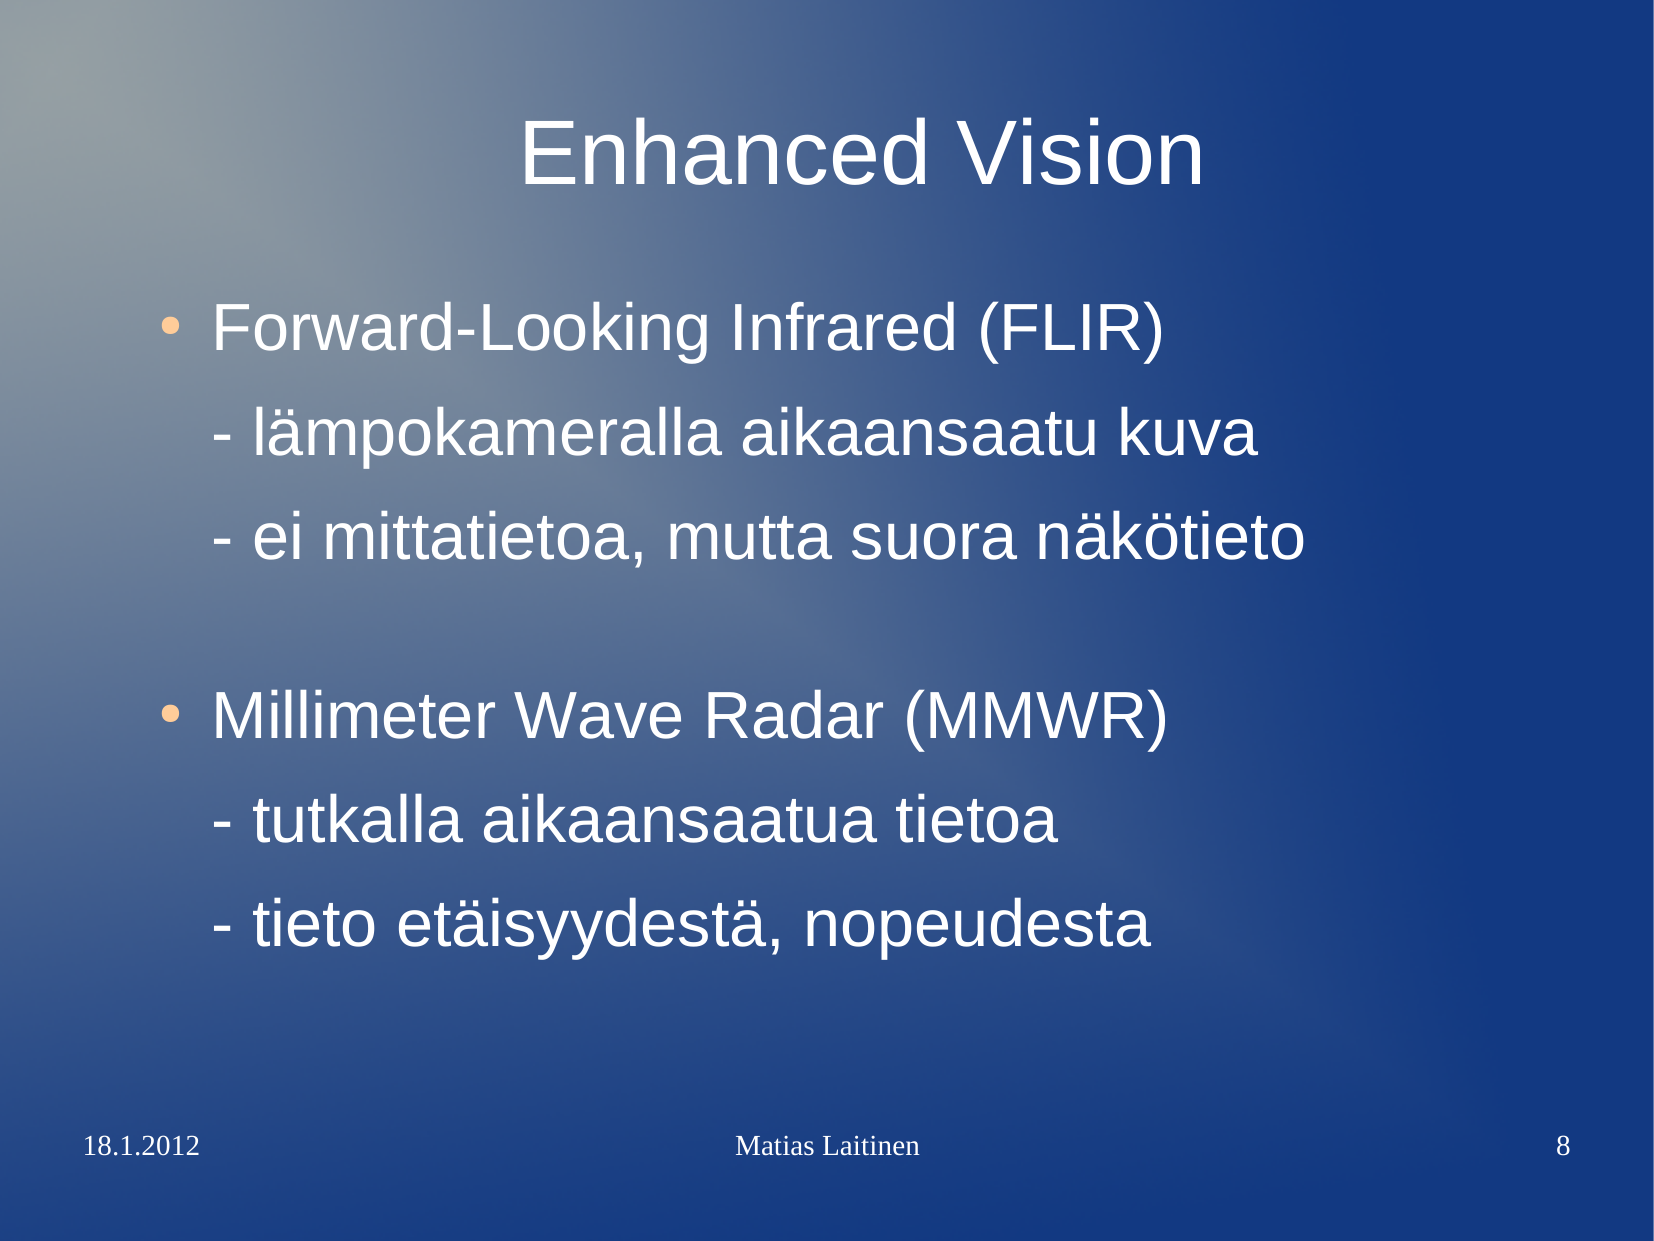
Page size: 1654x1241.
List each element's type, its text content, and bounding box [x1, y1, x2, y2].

picture [0, 0, 1654, 1241]
title Enhanced Vision [82, 49, 1571, 257]
list Forward-Looking Infrared (FLIR) - lämpokameralla aikaansaatu kuva - ei mittatietoa, mutta suora näkötieto Millimeter Wave Radar (MMWR) - tutkalla aikaansaatua tietoa - tieto etäisyydestä, nopeudesta [82, 290, 1571, 1109]
